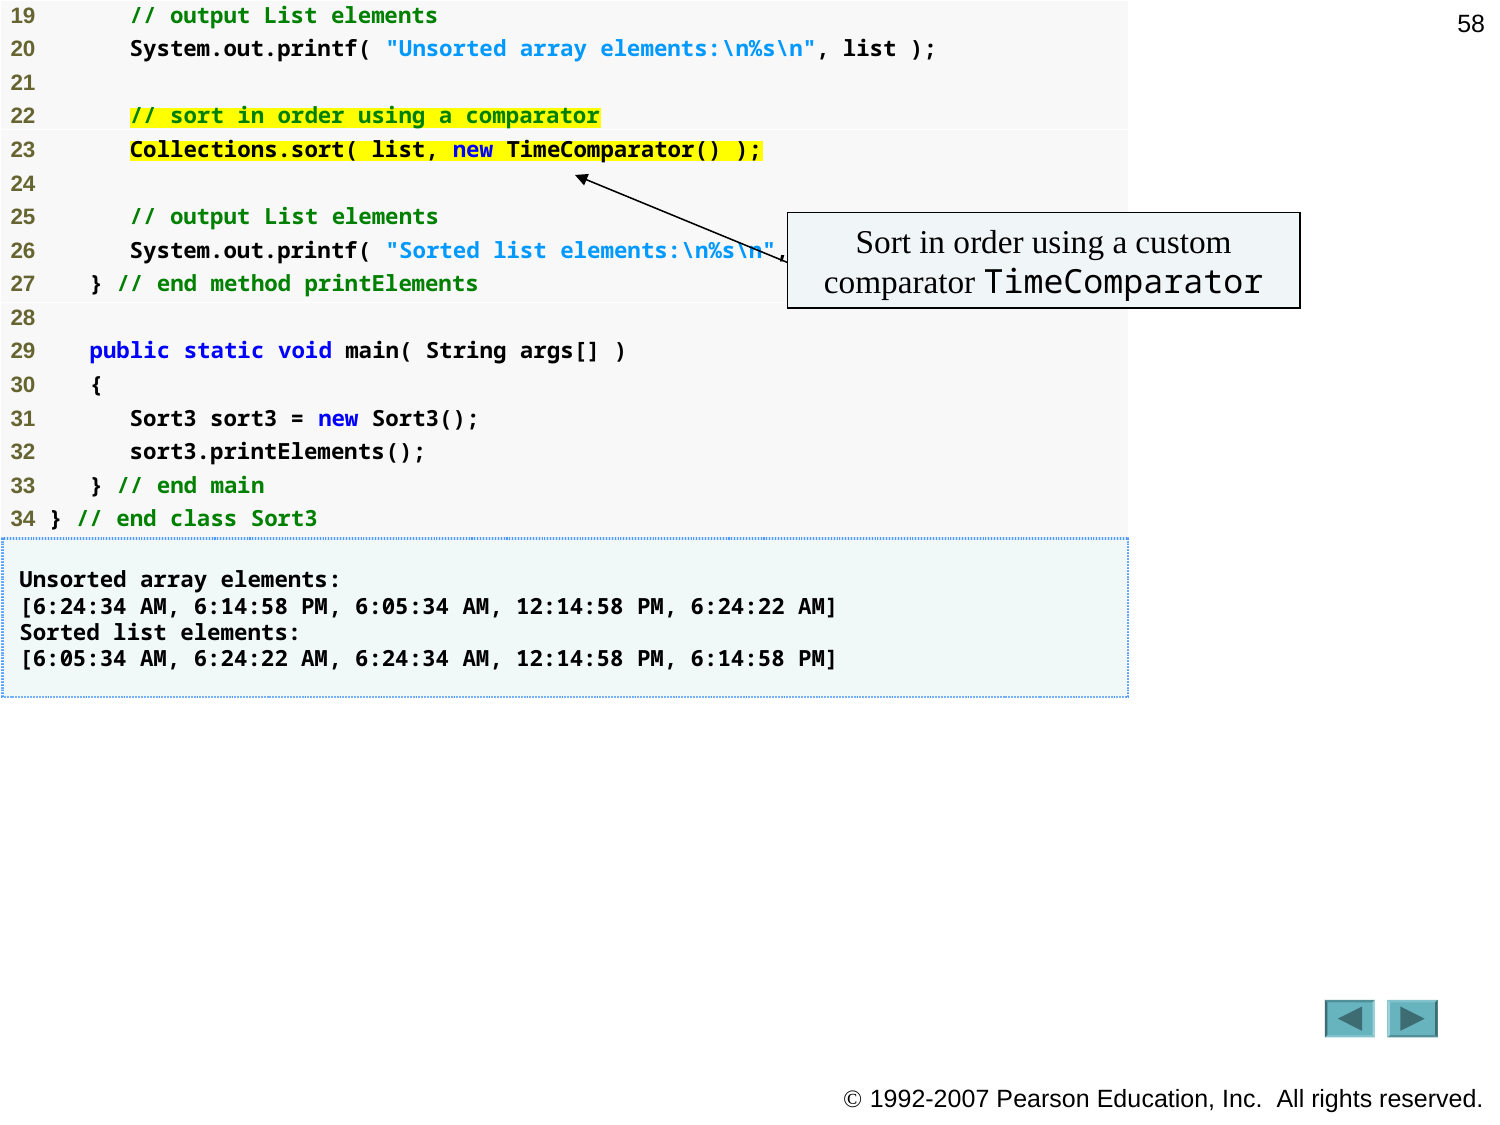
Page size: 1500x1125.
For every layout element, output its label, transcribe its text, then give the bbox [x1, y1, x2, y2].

chart [1, 0, 1131, 728]
text_box <number> [1149, 0, 1500, 79]
text_box Sort in order using a custom comparator TimeComparator [787, 212, 1301, 308]
